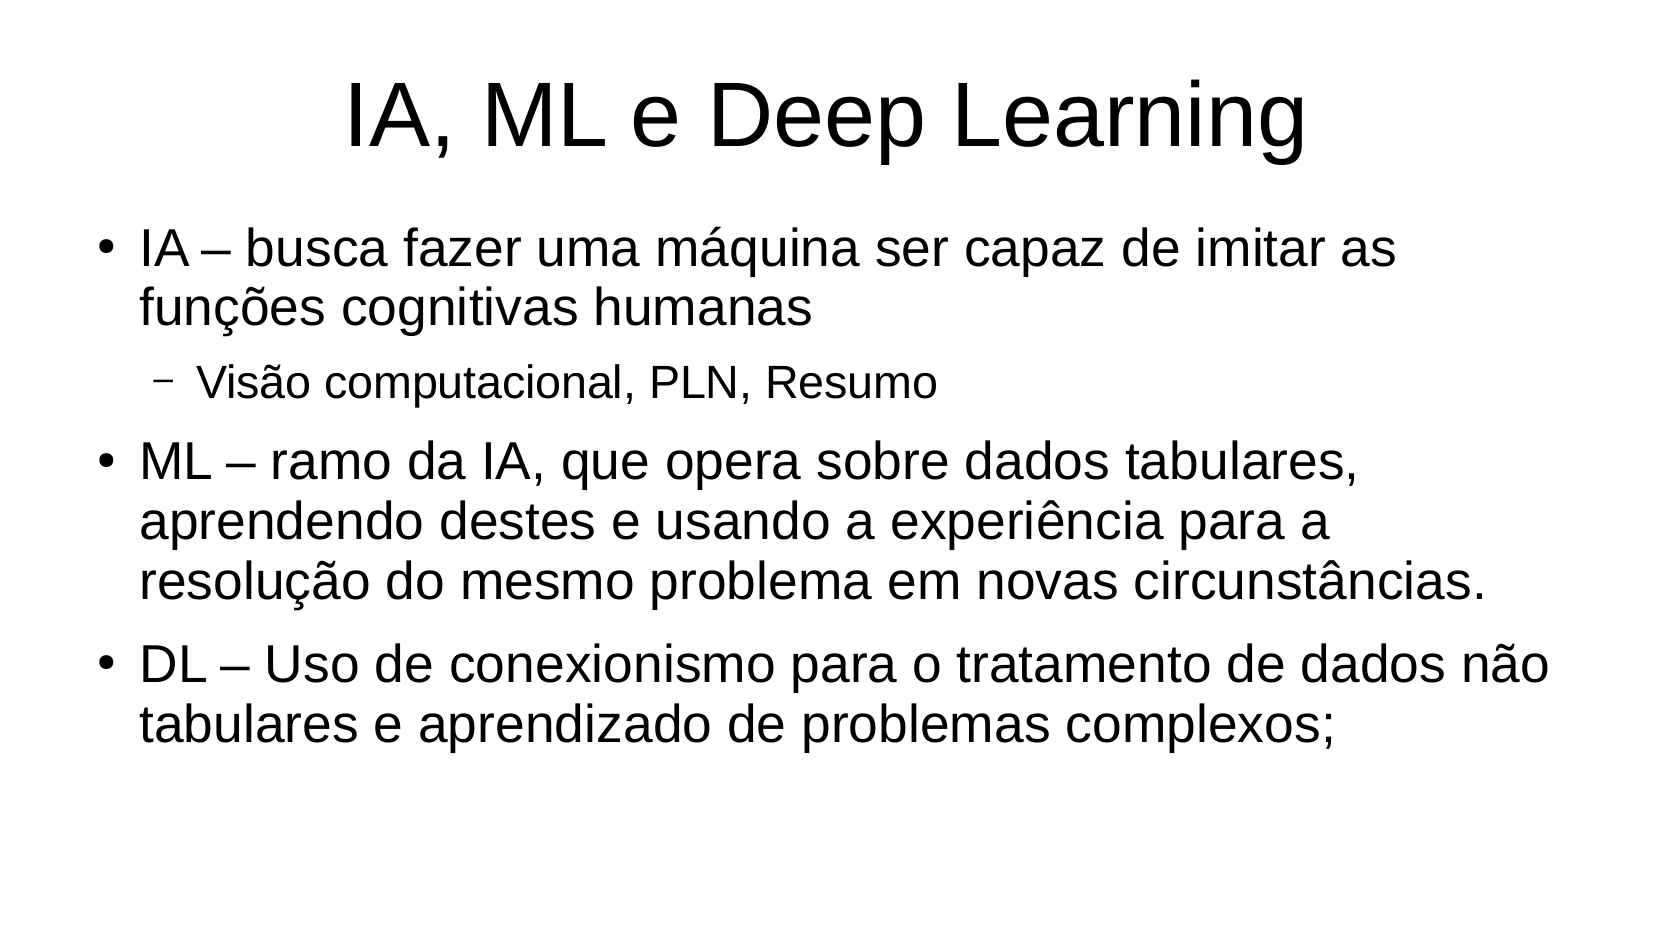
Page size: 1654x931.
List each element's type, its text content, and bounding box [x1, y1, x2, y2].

title IA, ML e Deep Learning [82, 37, 1571, 193]
list IA – busca fazer uma máquina ser capaz de imitar as funções cognitivas humanas Visão computacional, PLN, Resumo ML – ramo da IA, que opera sobre dados tabulares, aprendendo destes e usando a experiência para a resolução do mesmo problema em novas circunstâncias. DL – Uso de conexionismo para o tratamento de dados não tabulares e aprendizado de problemas complexos; [82, 217, 1571, 758]
